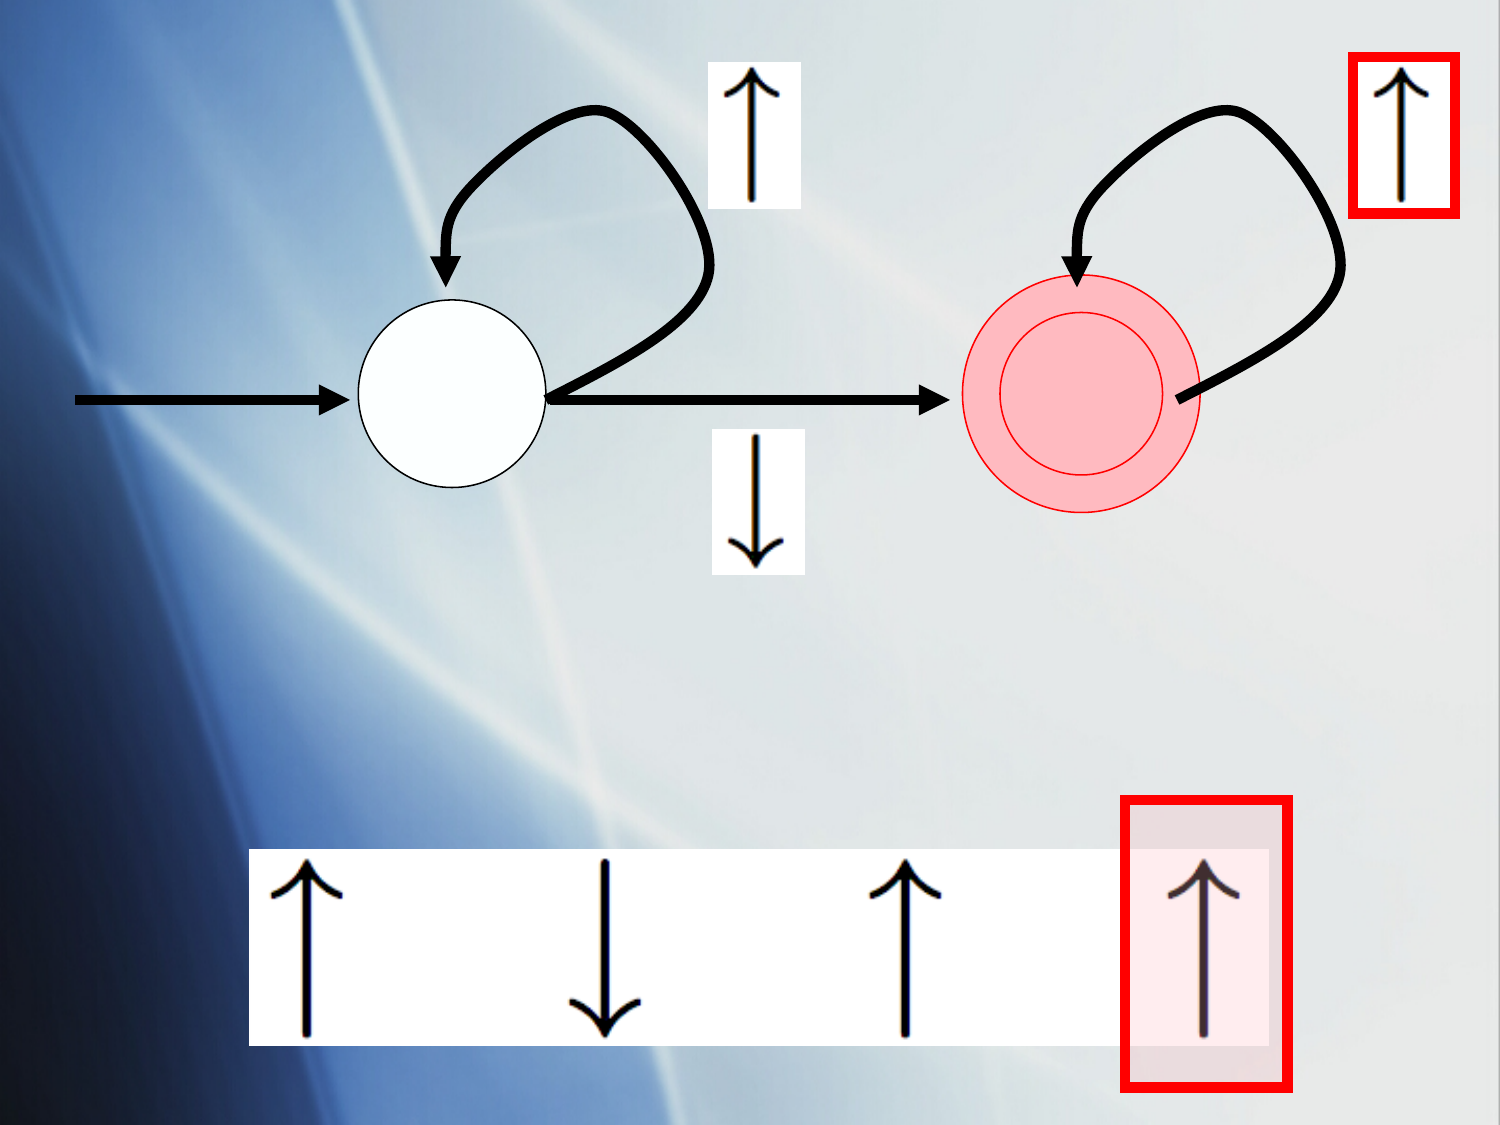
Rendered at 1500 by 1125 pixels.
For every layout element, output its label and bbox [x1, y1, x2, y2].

text_box [962, 275, 1201, 513]
text_box [1125, 800, 1288, 1088]
picture [0, 0, 1500, 1125]
text_box [358, 299, 546, 488]
